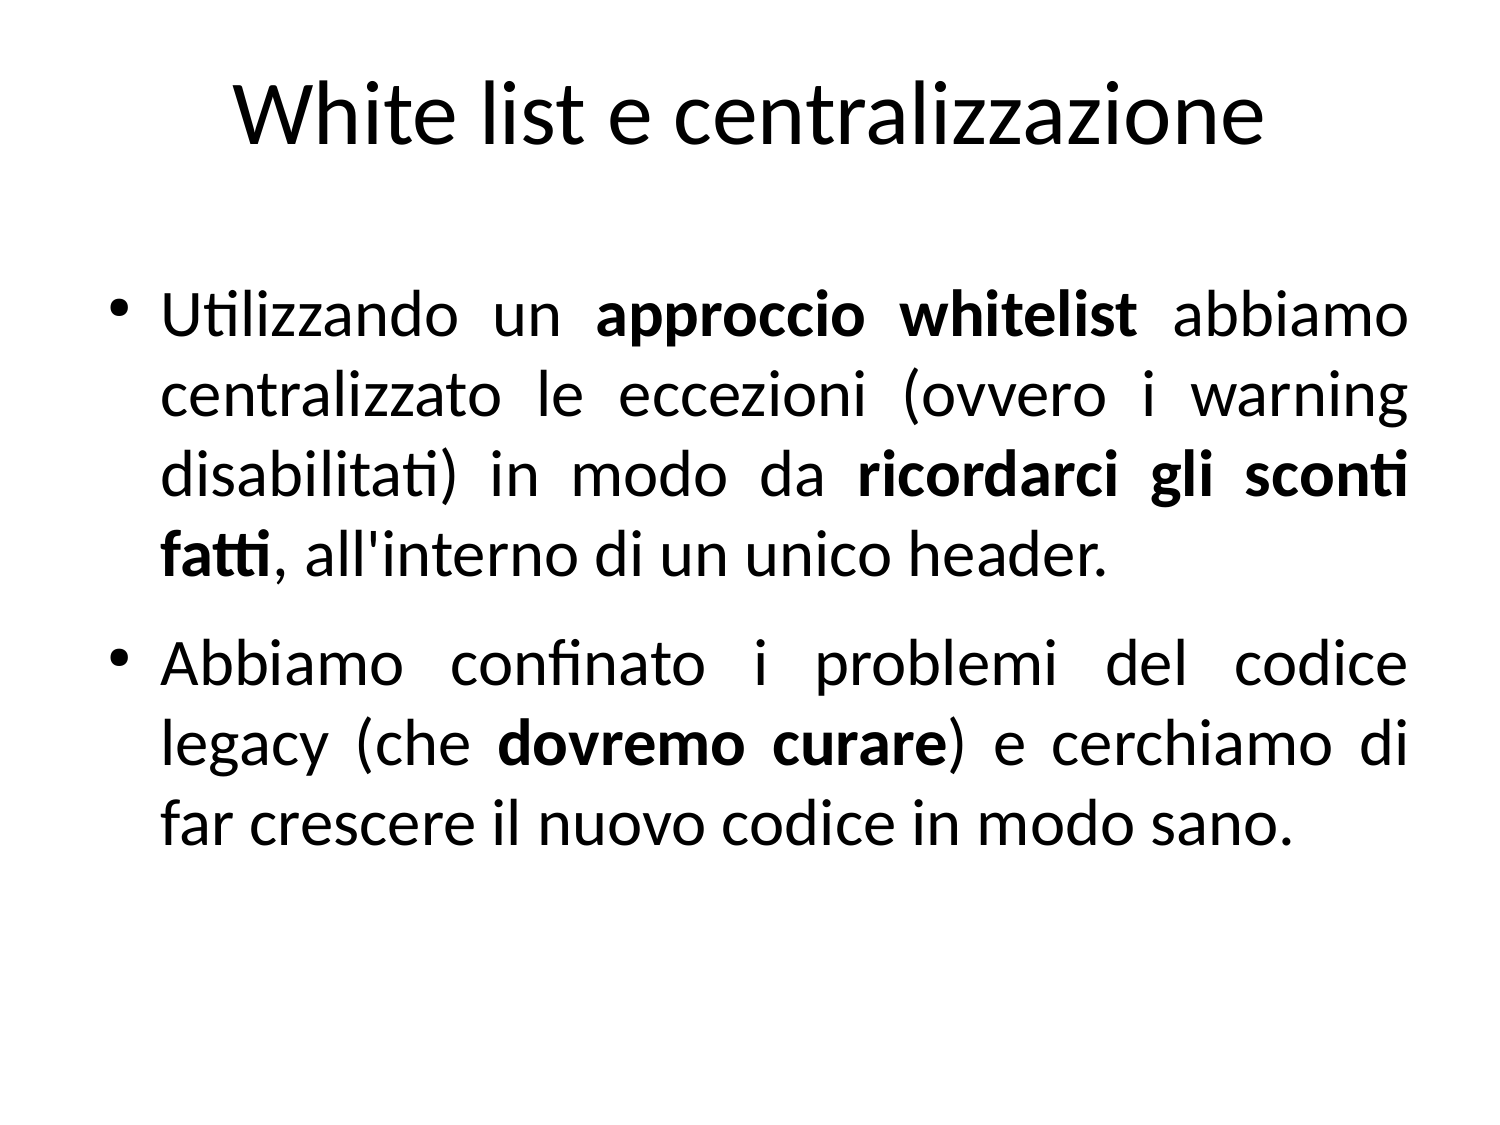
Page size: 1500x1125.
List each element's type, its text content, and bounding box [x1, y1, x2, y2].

title White list e centralizzazione [75, 45, 1425, 233]
list [75, 262, 1426, 1005]
